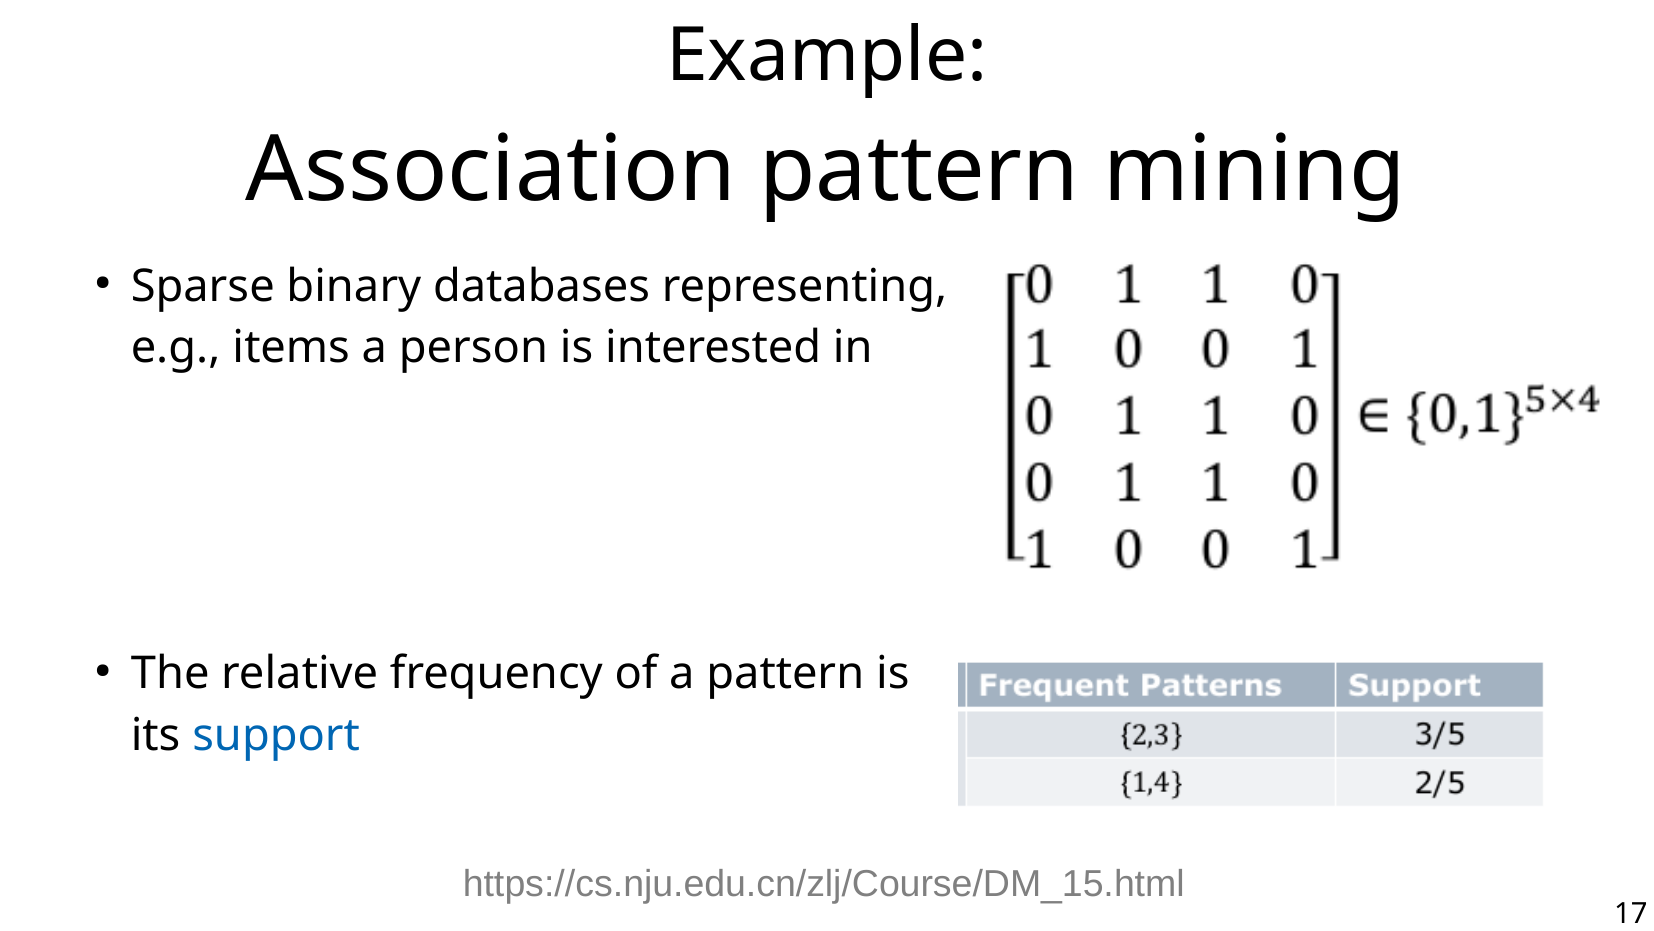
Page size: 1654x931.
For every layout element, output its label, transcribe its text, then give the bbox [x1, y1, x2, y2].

list Sparse binary databases representing, e.g., items a person is interested in The relative frequency of a pattern is its support [82, 253, 961, 793]
title Example: Association pattern mining [82, 1, 1571, 226]
picture [984, 243, 1620, 595]
text_box https://cs.nju.edu.cn/zlj/Course/DM_15.html [448, 855, 1201, 912]
picture [958, 652, 1551, 814]
